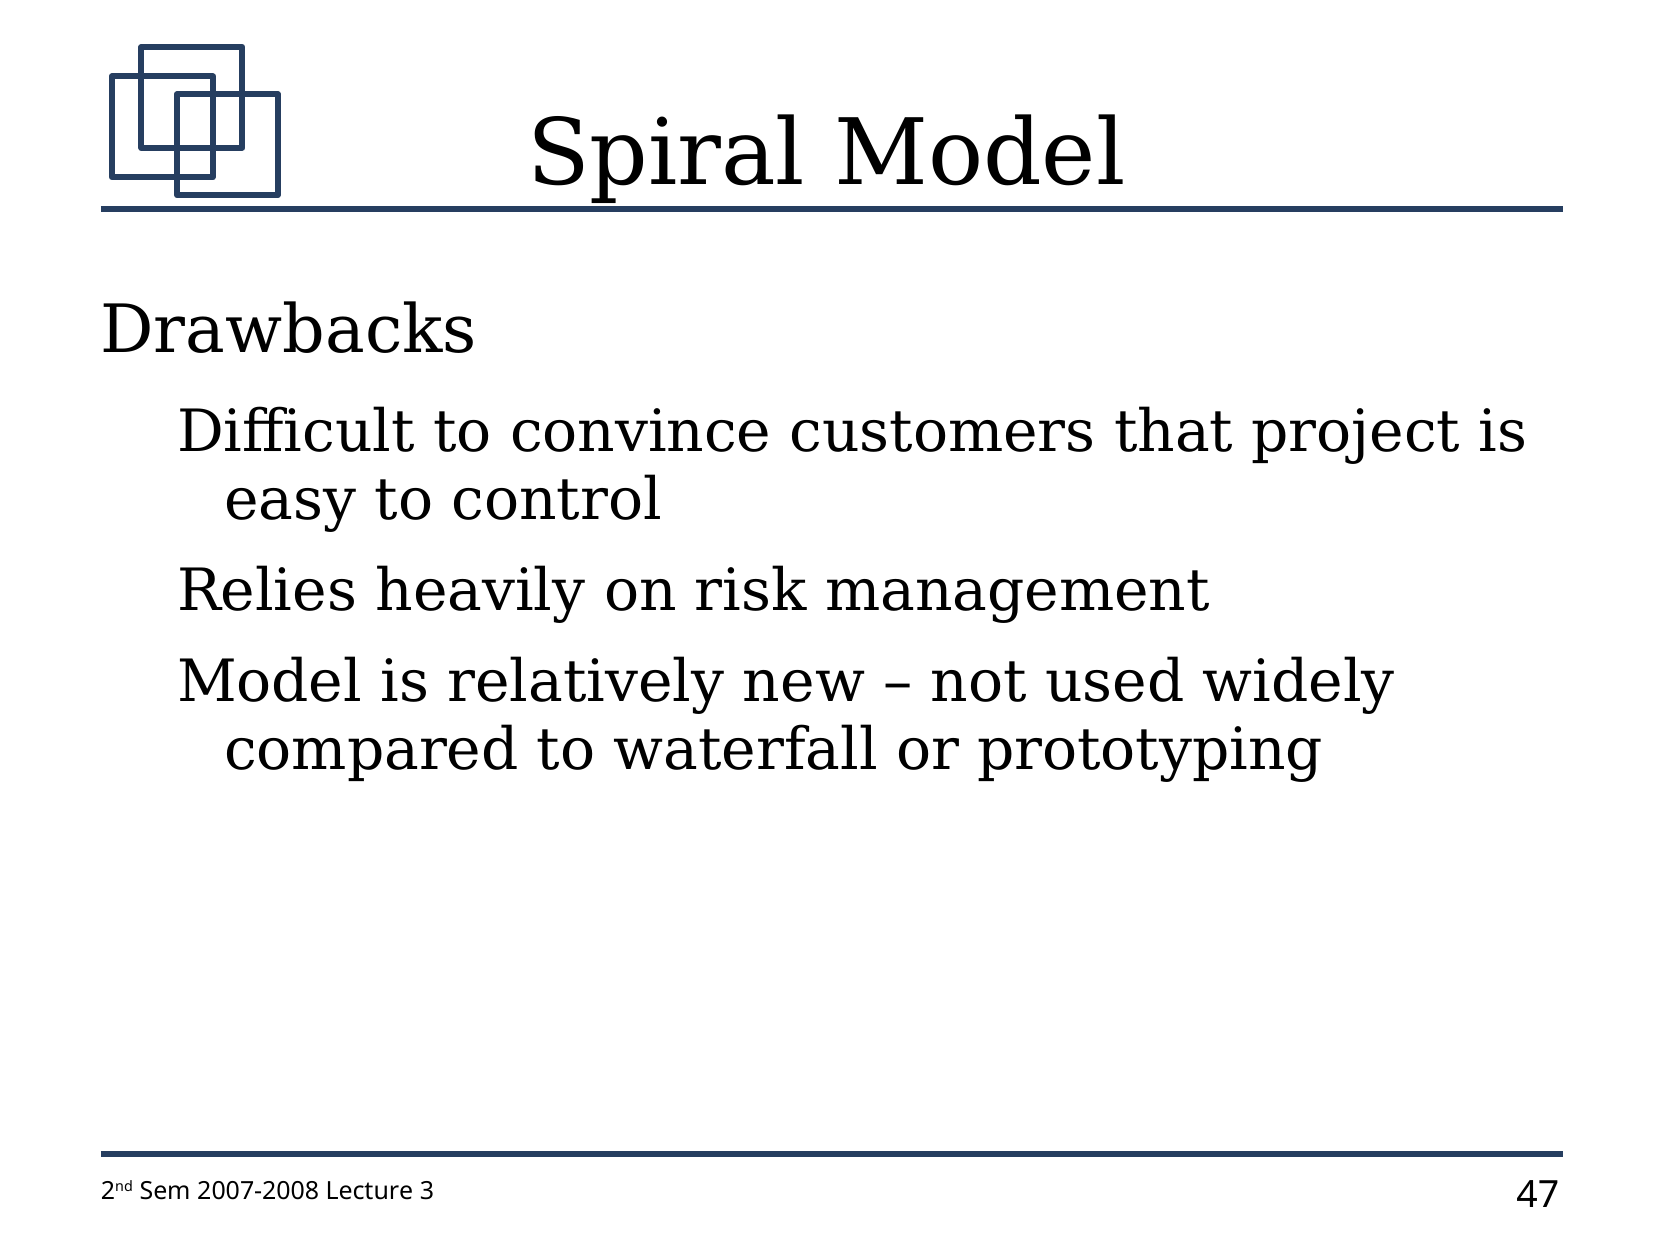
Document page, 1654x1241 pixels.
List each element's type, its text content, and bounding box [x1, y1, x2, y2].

list Drawbacks Difficult to convince customers that project is easy to control Relies heavily on risk management Model is relatively new – not used widely compared to waterfall or prototyping [82, 290, 1571, 1109]
title Spiral Model [82, 49, 1571, 257]
